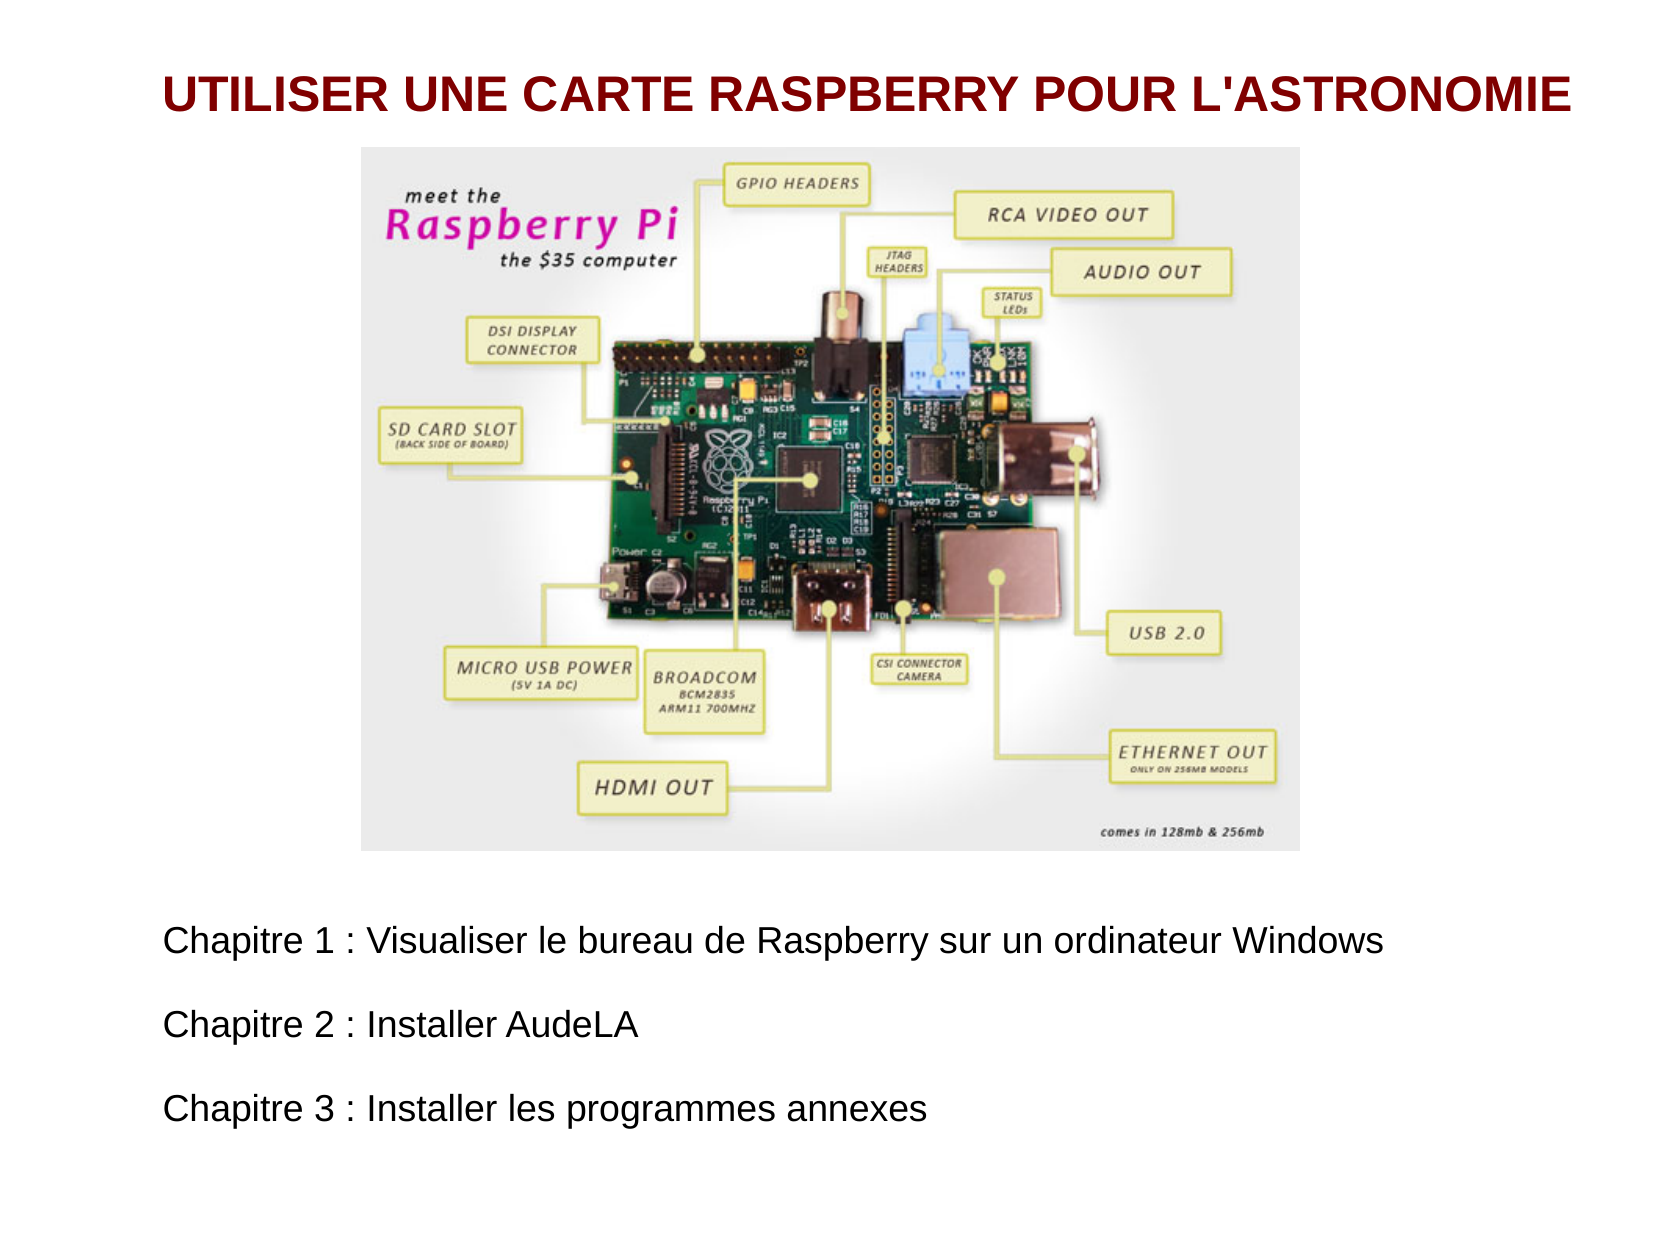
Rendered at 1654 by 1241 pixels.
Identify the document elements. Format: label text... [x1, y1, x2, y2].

picture [361, 147, 1300, 851]
text_box UTILISER UNE CARTE RASPBERRY POUR L'ASTRONOMIE Chapitre 1 : Visualiser le bureau de Raspberry sur un ordinateur Windows Chapitre 2 : Installer AudeLA Chapitre 3 : Installer les programmes annexes [147, 59, 1588, 1225]
